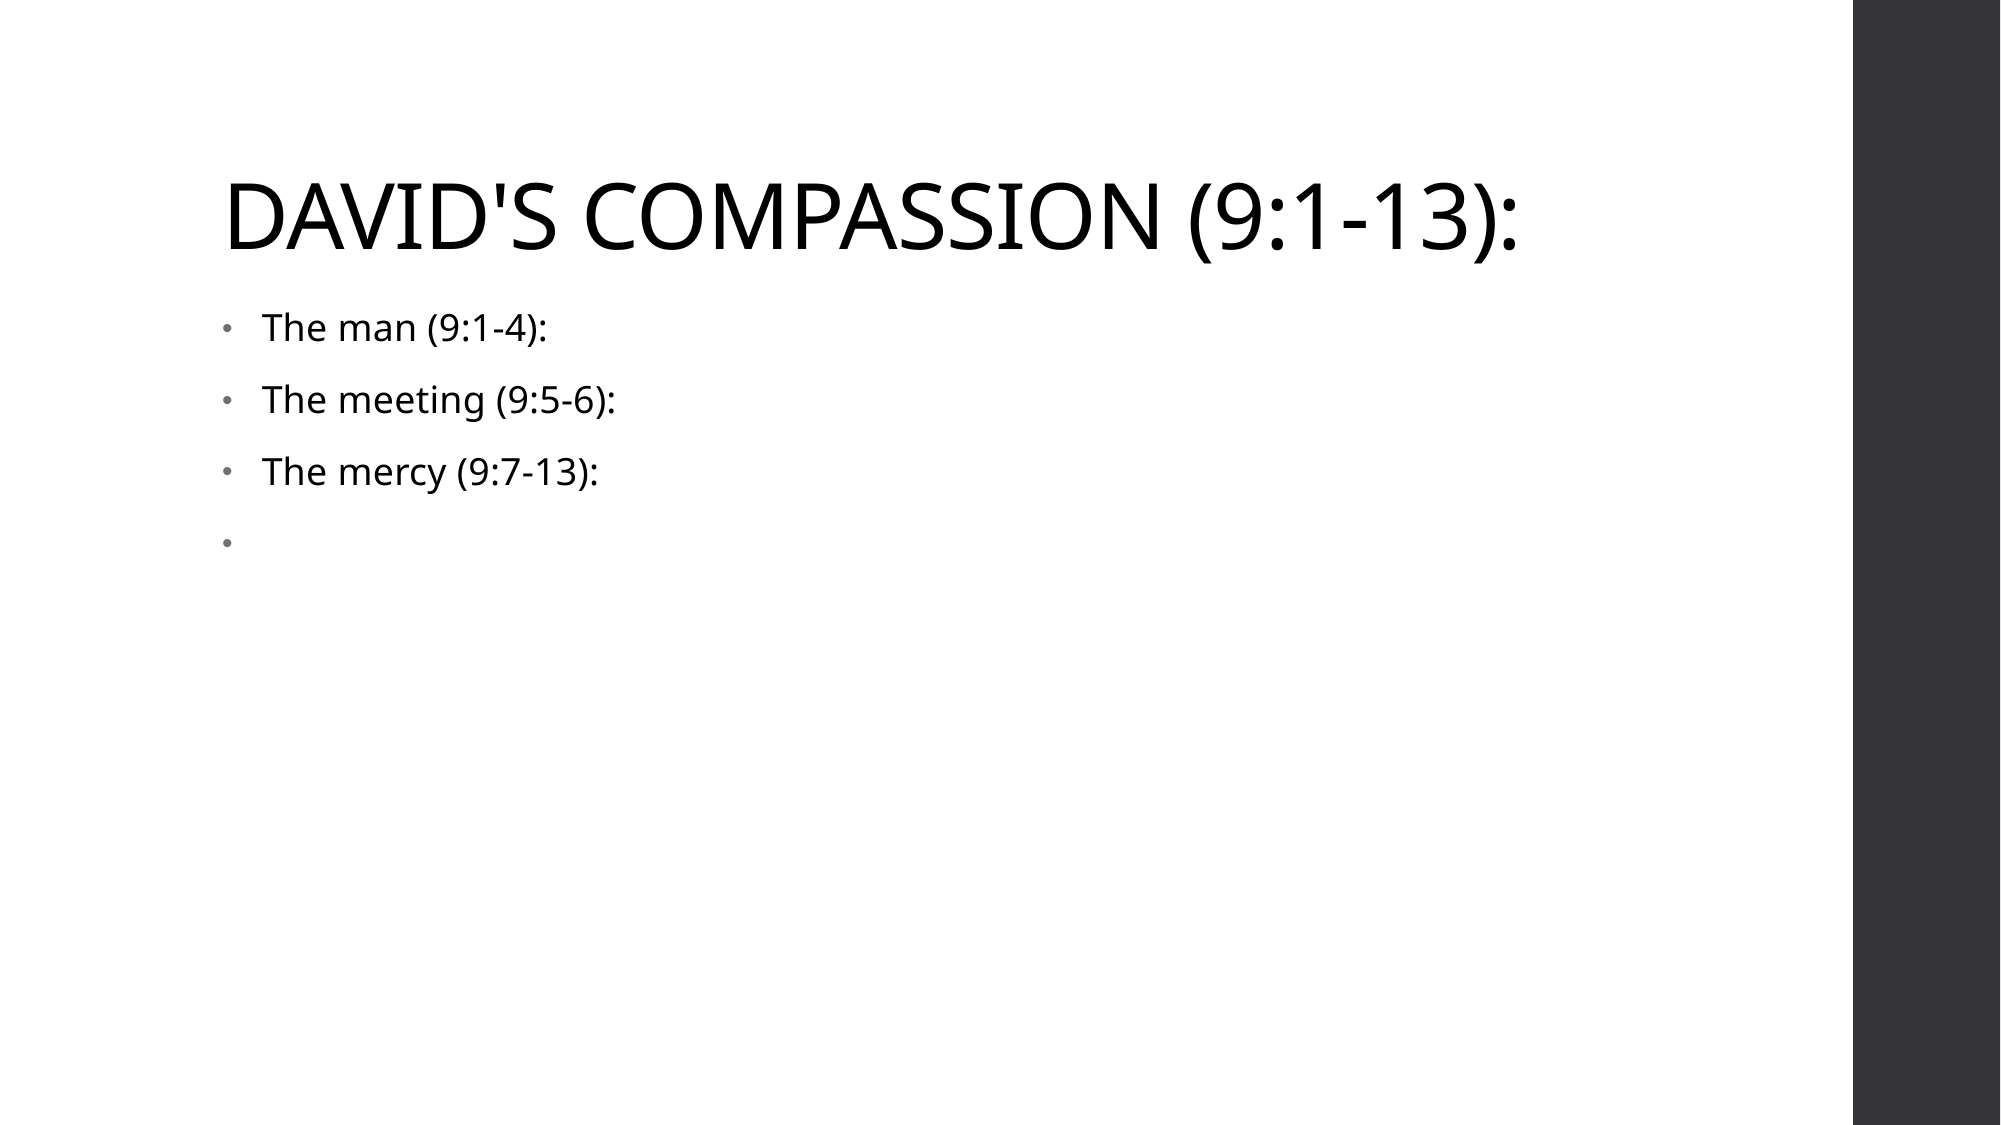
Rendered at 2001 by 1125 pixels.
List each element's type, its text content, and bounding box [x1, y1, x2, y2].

list The man (9:1-4): The meeting (9:5-6): The mercy (9:7-13): [206, 299, 1617, 1014]
title DAVID'S COMPASSION (9:1-13): [206, 60, 1797, 278]
